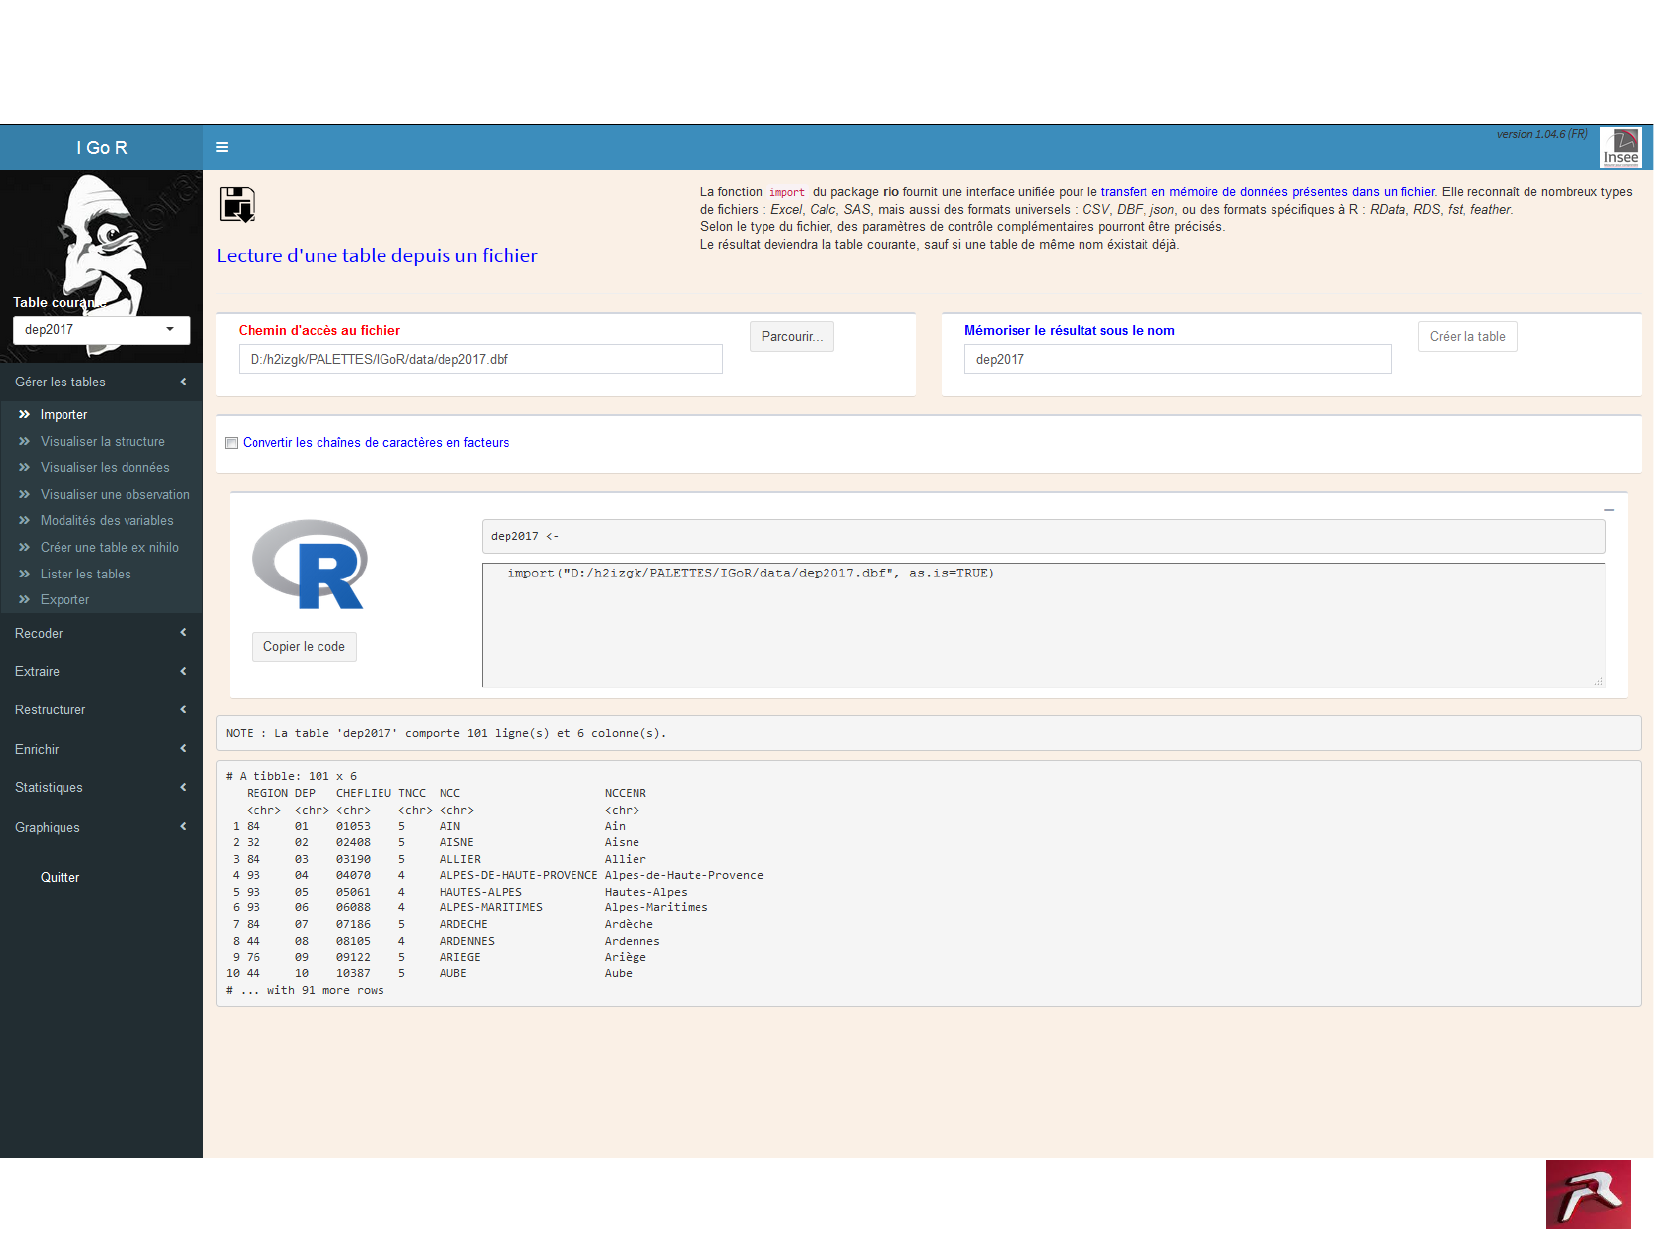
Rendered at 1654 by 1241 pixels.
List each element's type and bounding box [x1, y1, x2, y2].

picture [1546, 1160, 1631, 1229]
picture [0, 124, 1654, 1158]
